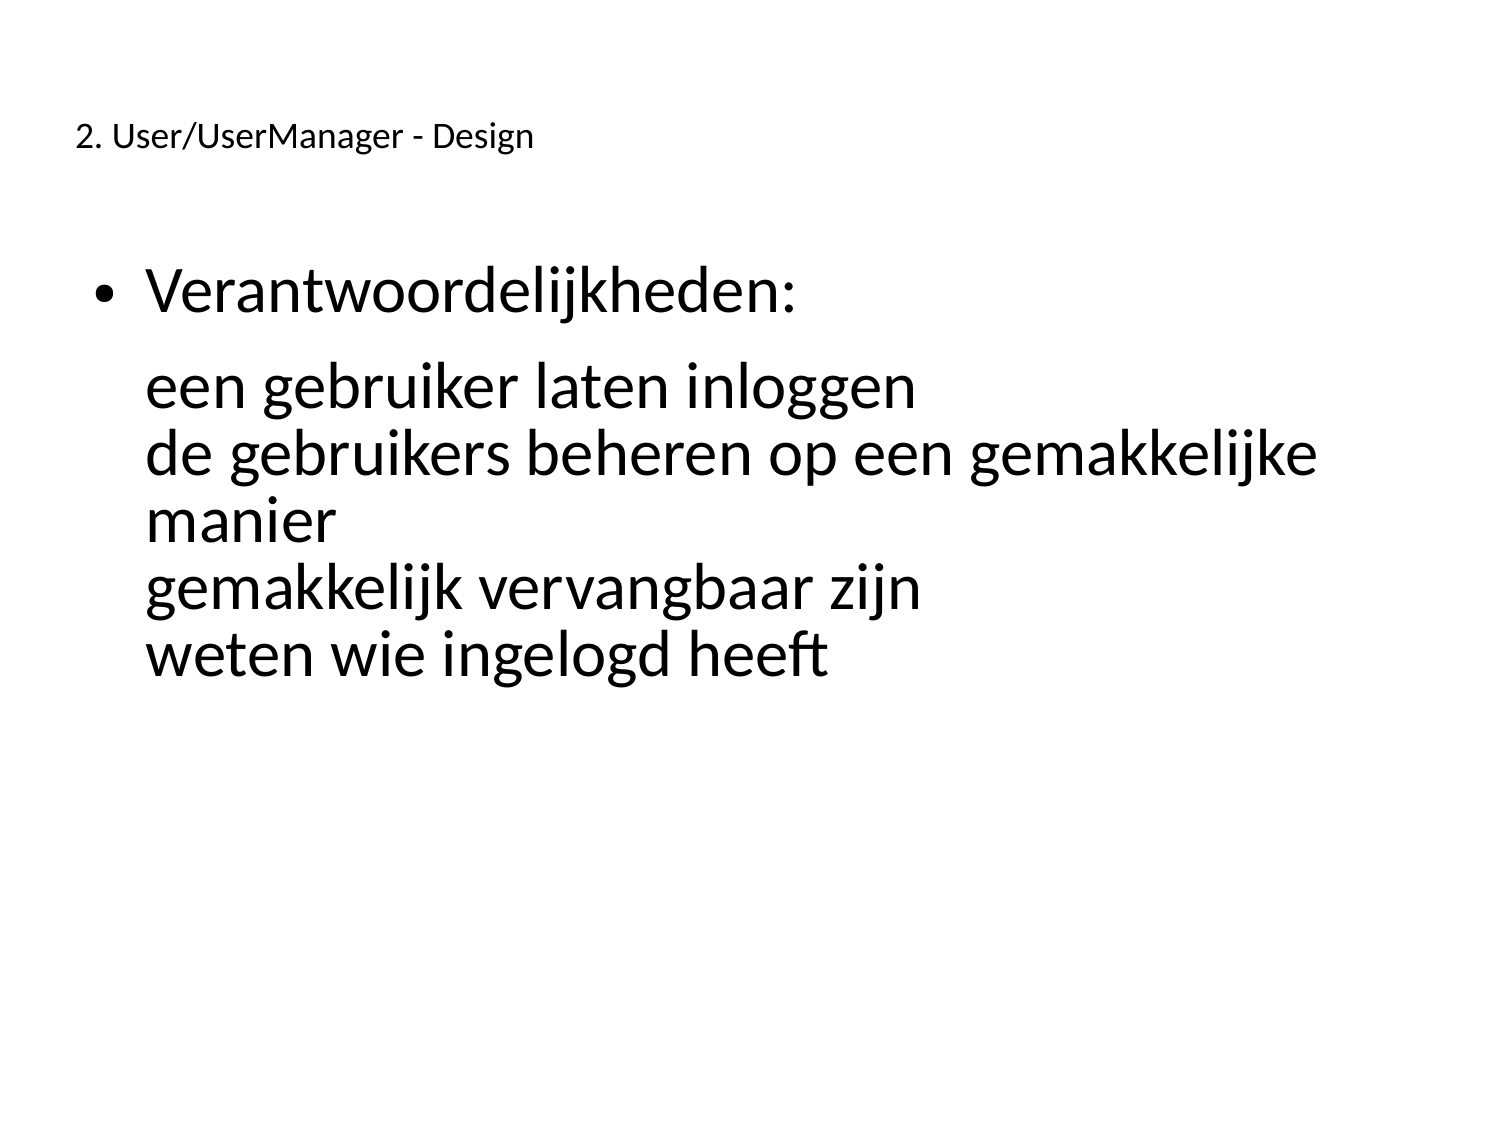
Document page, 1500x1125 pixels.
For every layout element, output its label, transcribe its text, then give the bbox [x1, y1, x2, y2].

list Verantwoordelijkheden: een gebruiker laten inloggen de gebruikers beheren op een gemakkelijke manier gemakkelijk vervangbaar zijn weten wie ingelogd heeft [75, 262, 1425, 1005]
title 2. User/UserManager - Design [75, 45, 1425, 233]
